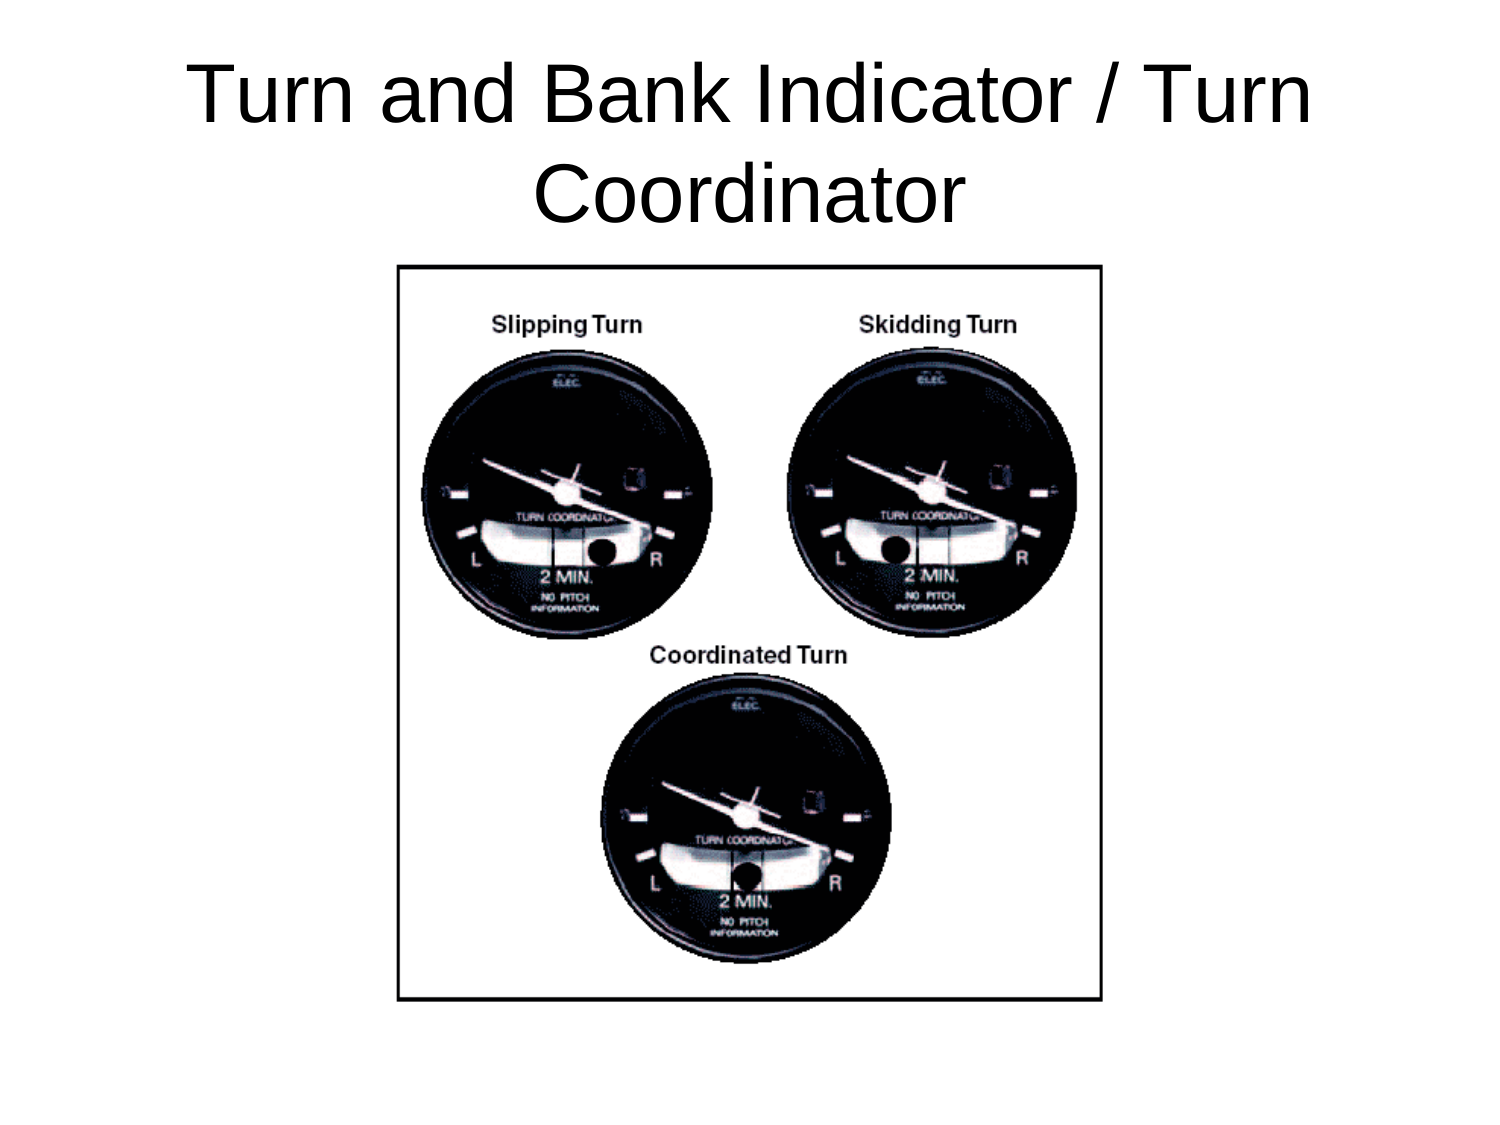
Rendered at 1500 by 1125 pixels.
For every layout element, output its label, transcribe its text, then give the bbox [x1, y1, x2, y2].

text_box [394, 262, 1106, 1006]
title Turn and Bank Indicator / Turn Coordinator [75, 31, 1426, 247]
